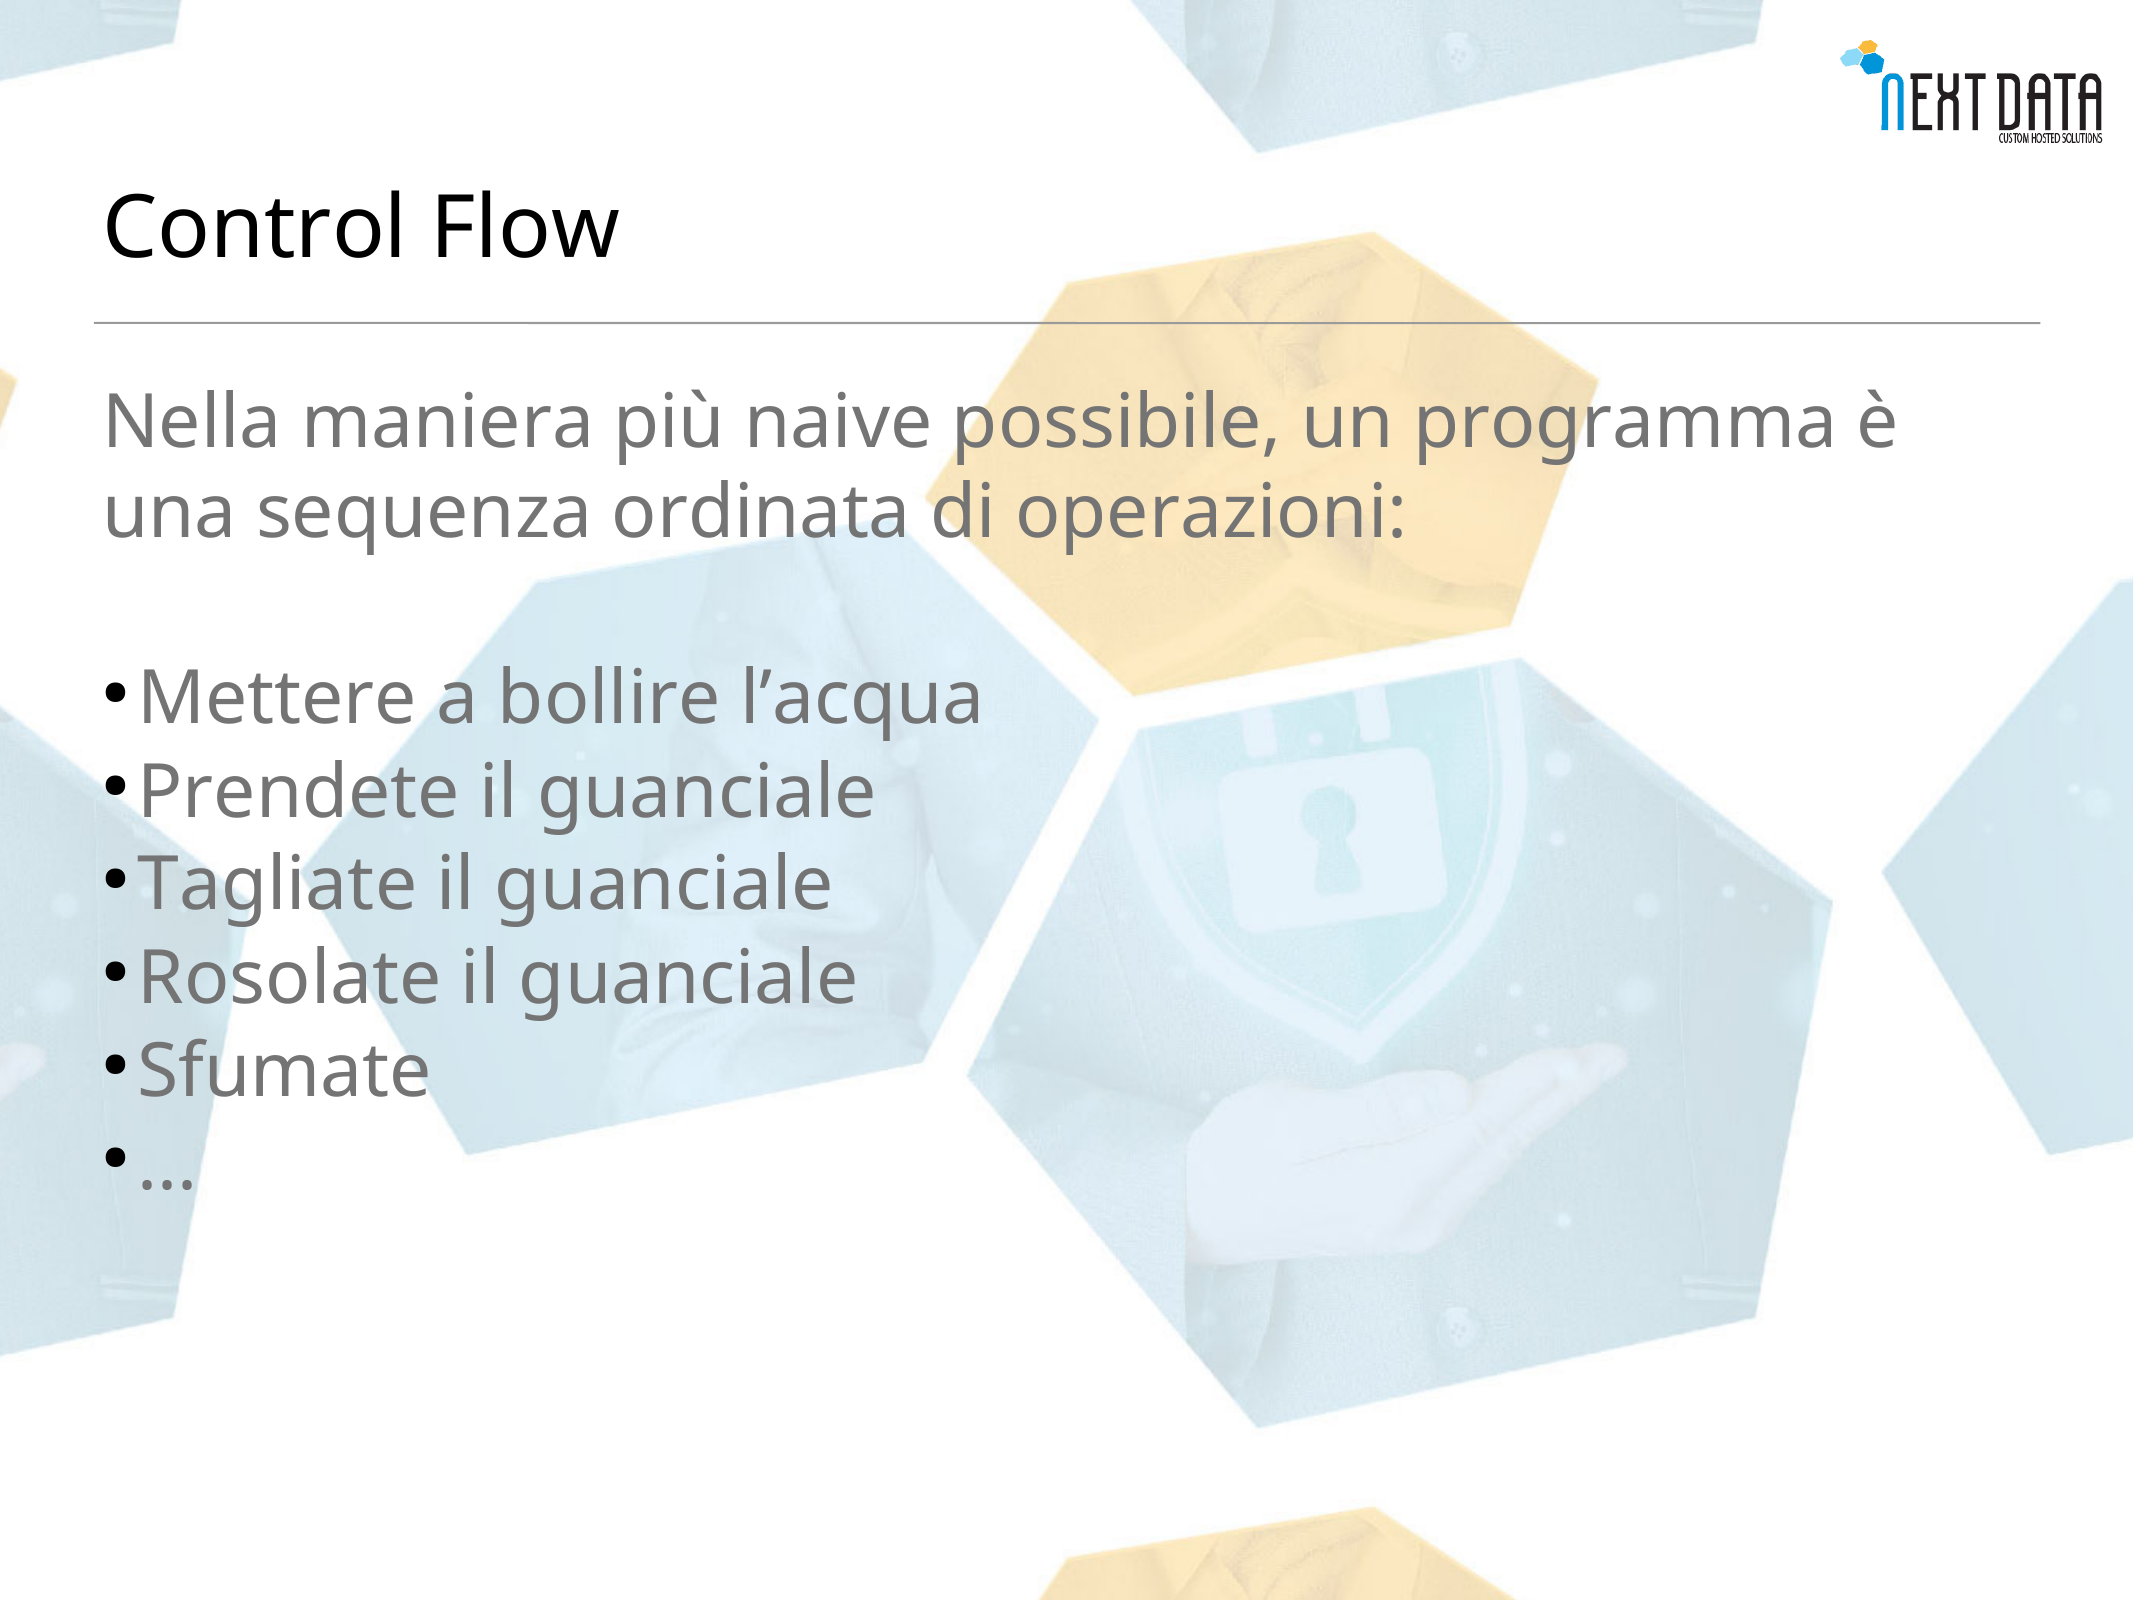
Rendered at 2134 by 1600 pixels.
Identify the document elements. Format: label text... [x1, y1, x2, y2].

text_box Control Flow [93, 54, 2040, 284]
picture [0, 0, 2134, 1600]
text_box Nella maniera più naive possibile, un programma è una sequenza ordinata di operazioni: Mettere a bollire l’acqua Prendete il guanciale Tagliate il guanciale Rosolate il guanciale Sfumate ... [93, 364, 2040, 1459]
